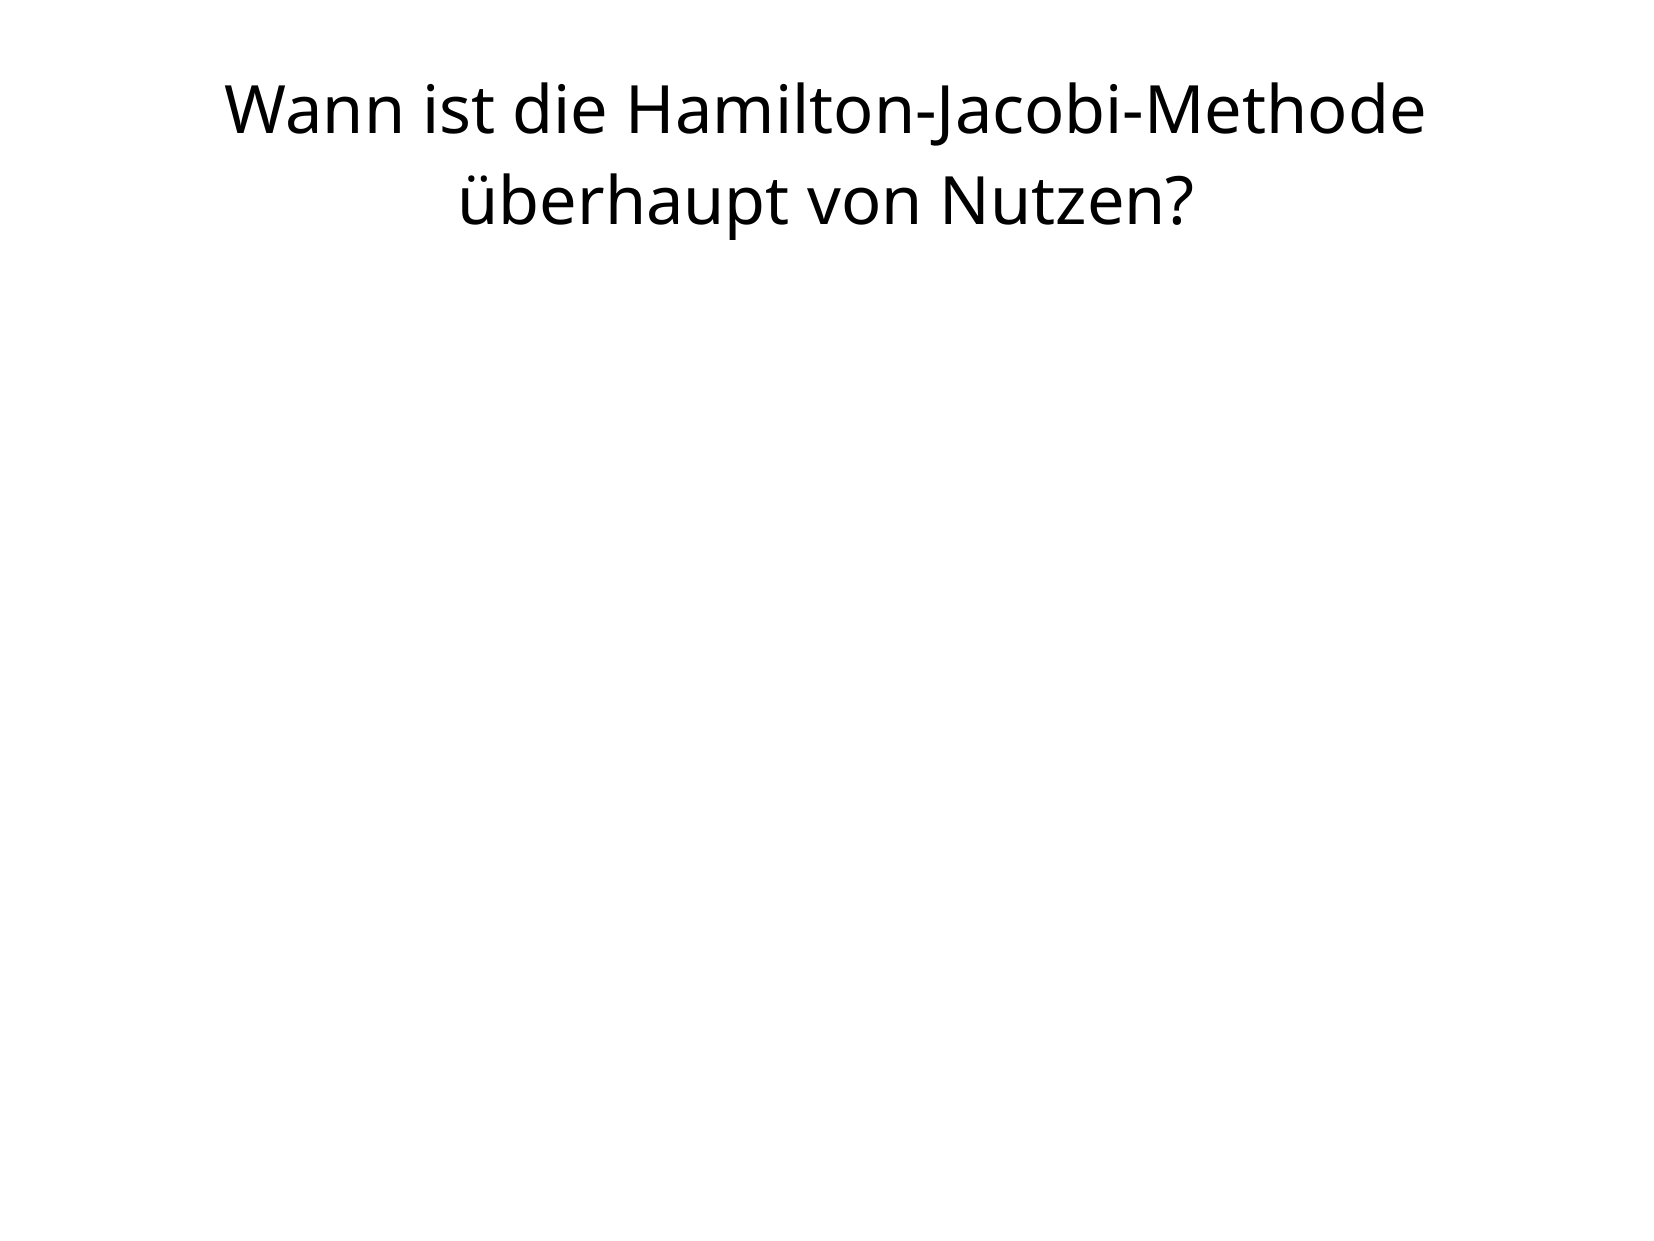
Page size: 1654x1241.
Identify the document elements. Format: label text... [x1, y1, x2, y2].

title Wann ist die Hamilton-Jacobi-Methode überhaupt von Nutzen? [82, 49, 1571, 257]
